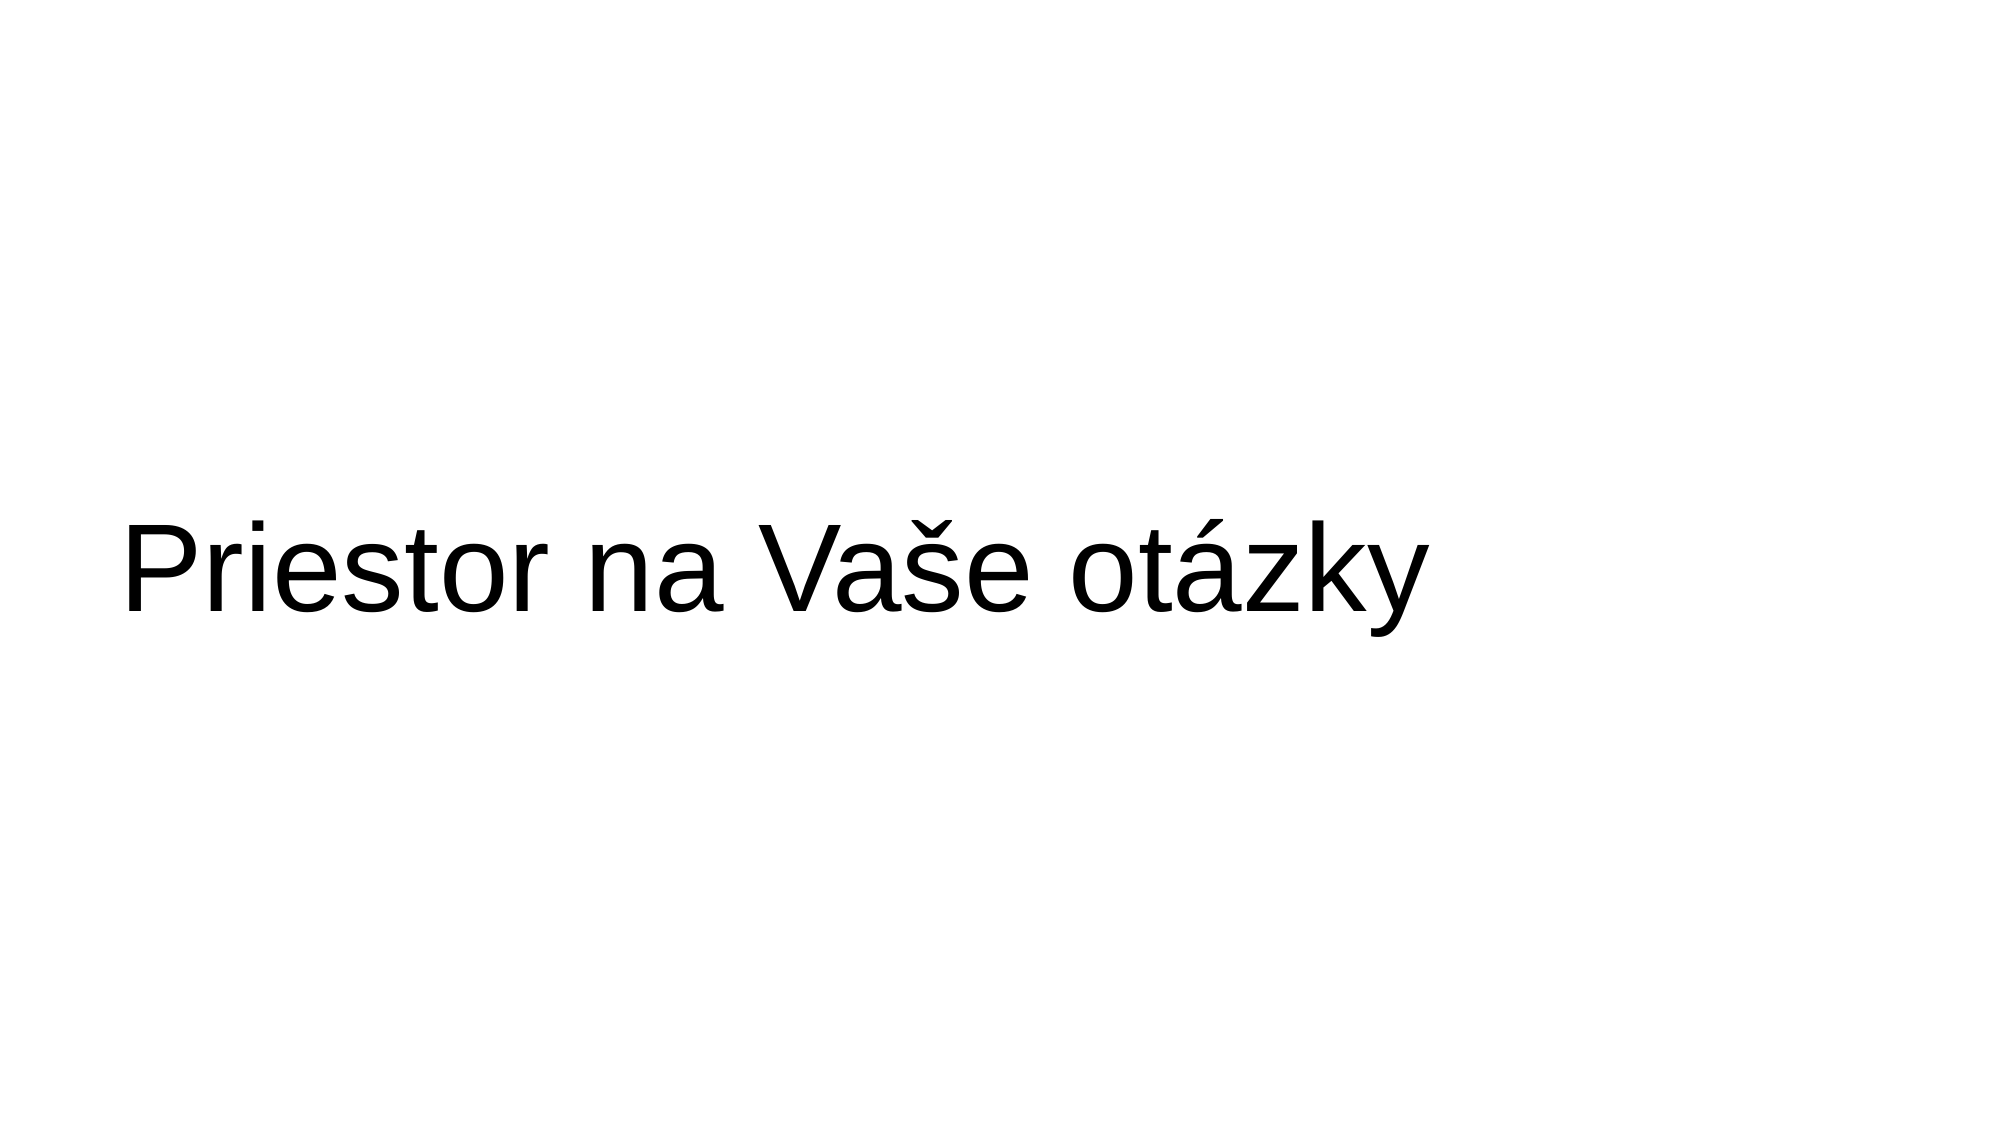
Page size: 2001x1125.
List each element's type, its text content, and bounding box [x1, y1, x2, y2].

text_box Priestor na Vaše otázky [104, 479, 1896, 645]
